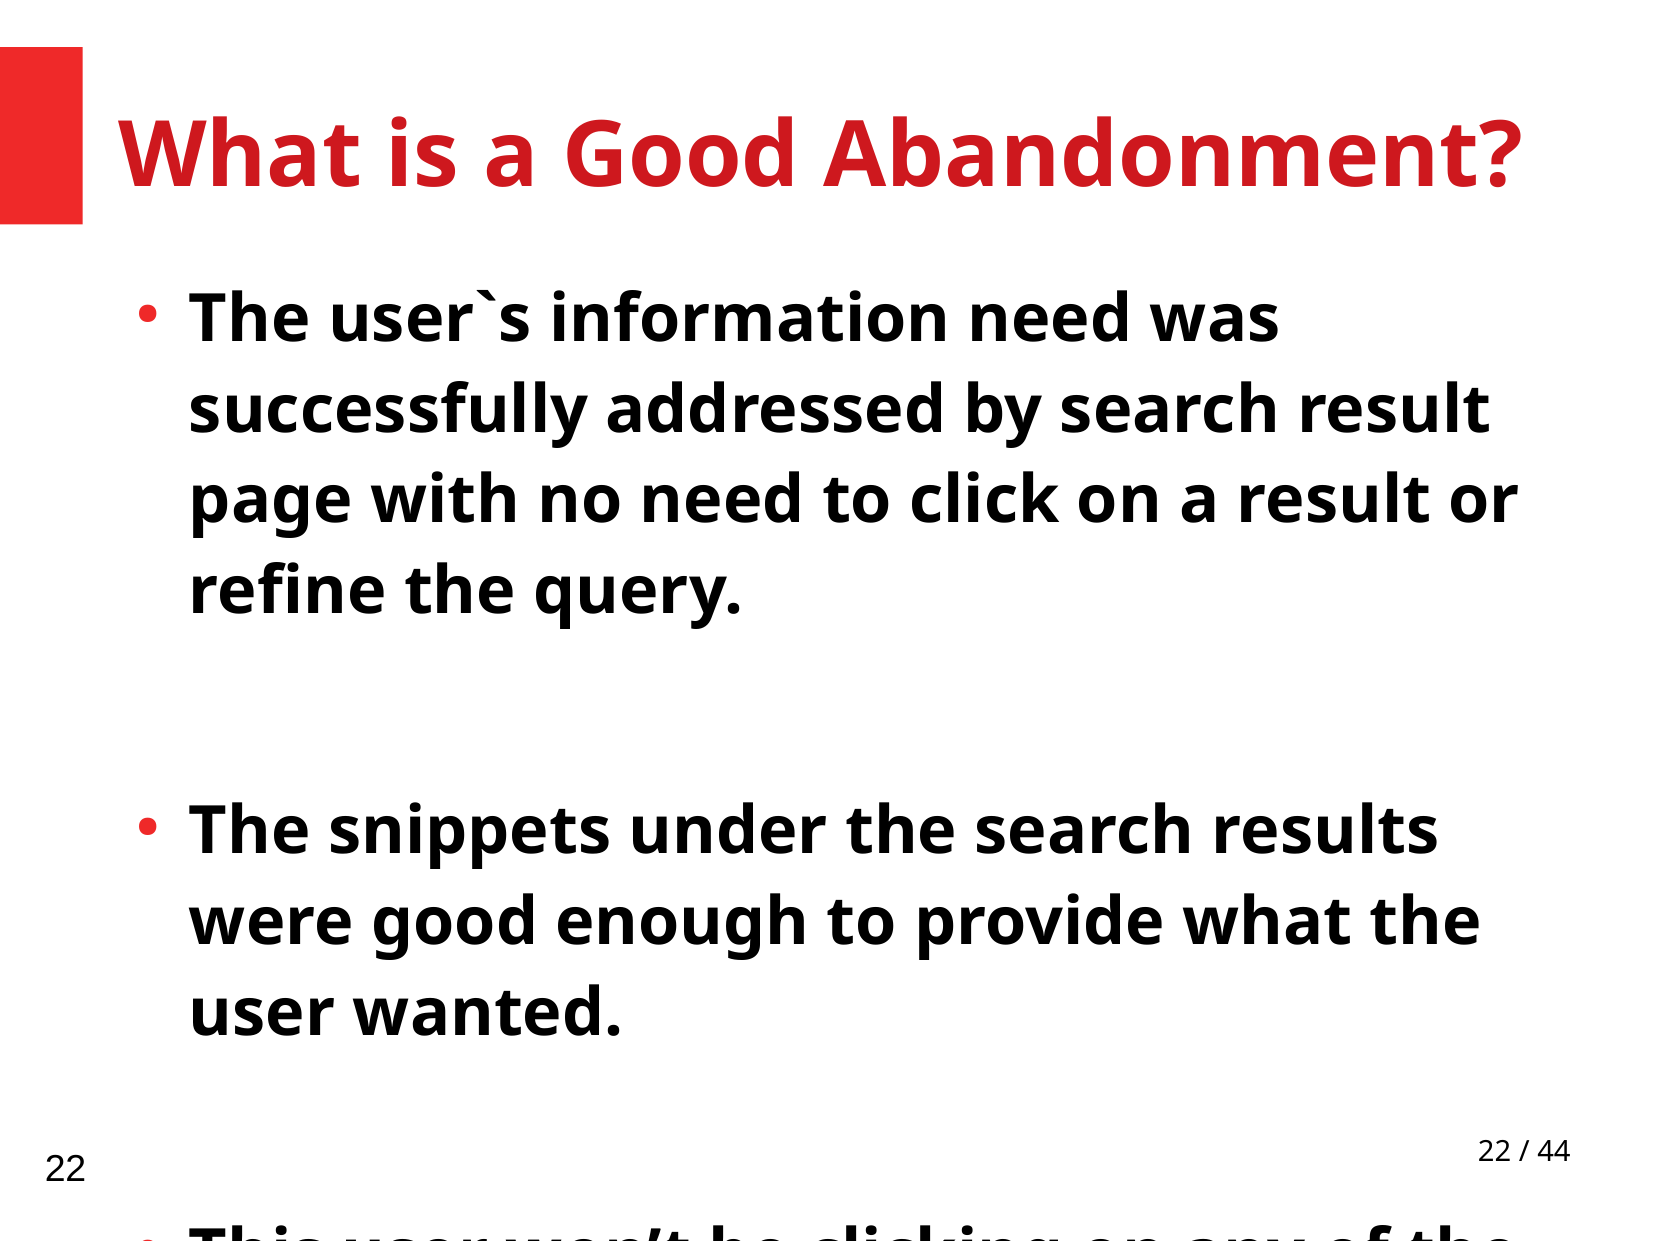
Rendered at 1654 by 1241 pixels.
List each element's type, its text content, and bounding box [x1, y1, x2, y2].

list The user`s information need was successfully addressed by search result page with no need to click on a result or refine the query. The snippets under the search results were good enough to provide what the user wanted. This user won’t be clicking on any of the results, but that doesn’t mean that the search has failed. [118, 270, 1536, 1186]
title What is a Good Abandonment? [118, 49, 1571, 257]
text_box 22 [30, 1140, 106, 1197]
